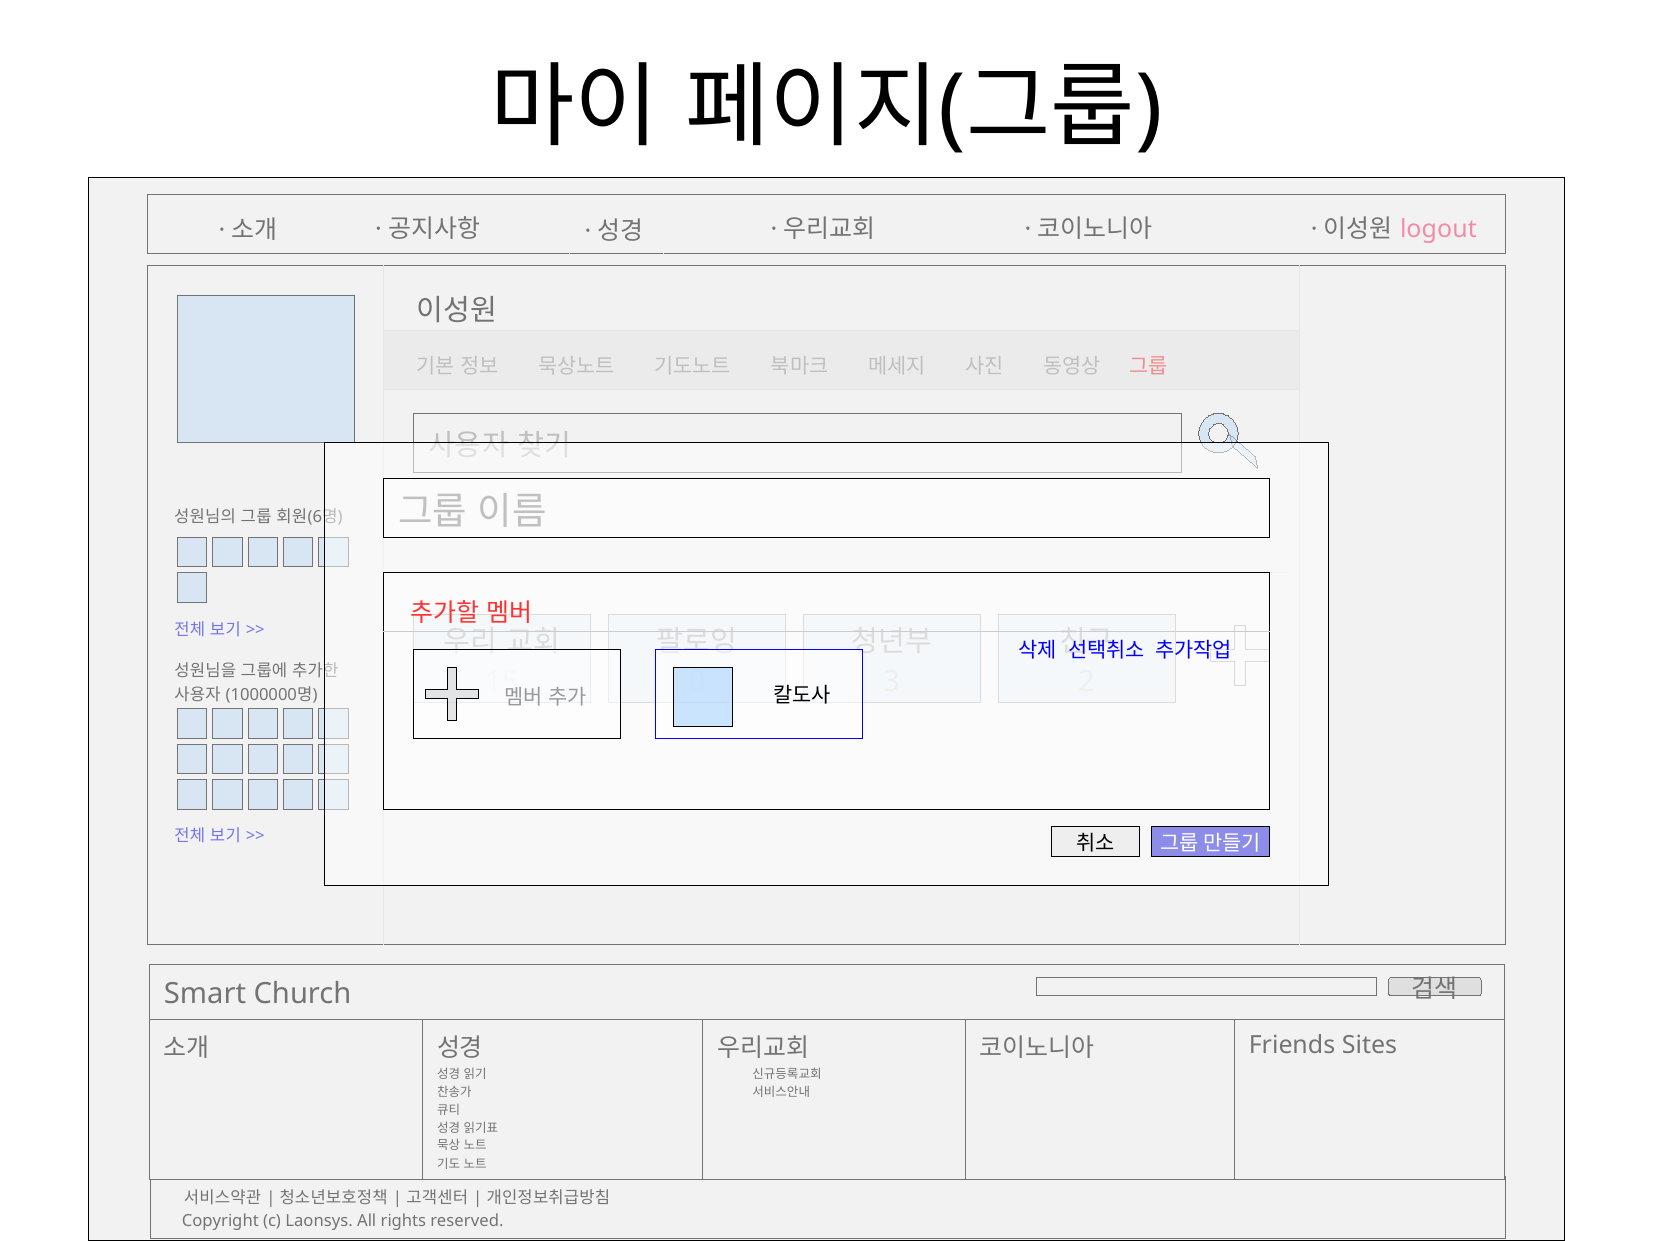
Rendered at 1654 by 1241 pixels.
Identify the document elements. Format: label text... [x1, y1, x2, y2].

text_box 삭제 선택취소 추가작업 [1003, 625, 1267, 667]
text_box 그룹 만들기 [1151, 826, 1270, 857]
text_box 멤버 추가 [490, 673, 610, 714]
text_box 추가할 멤버 [395, 584, 558, 630]
text_box 취소 [1051, 826, 1140, 857]
text_box 칼도사 [655, 649, 863, 739]
text_box [88, 177, 1565, 1241]
title 마이 페이지(그룹) [82, 42, 1571, 155]
text_box 그룹 이름 [383, 478, 1270, 538]
